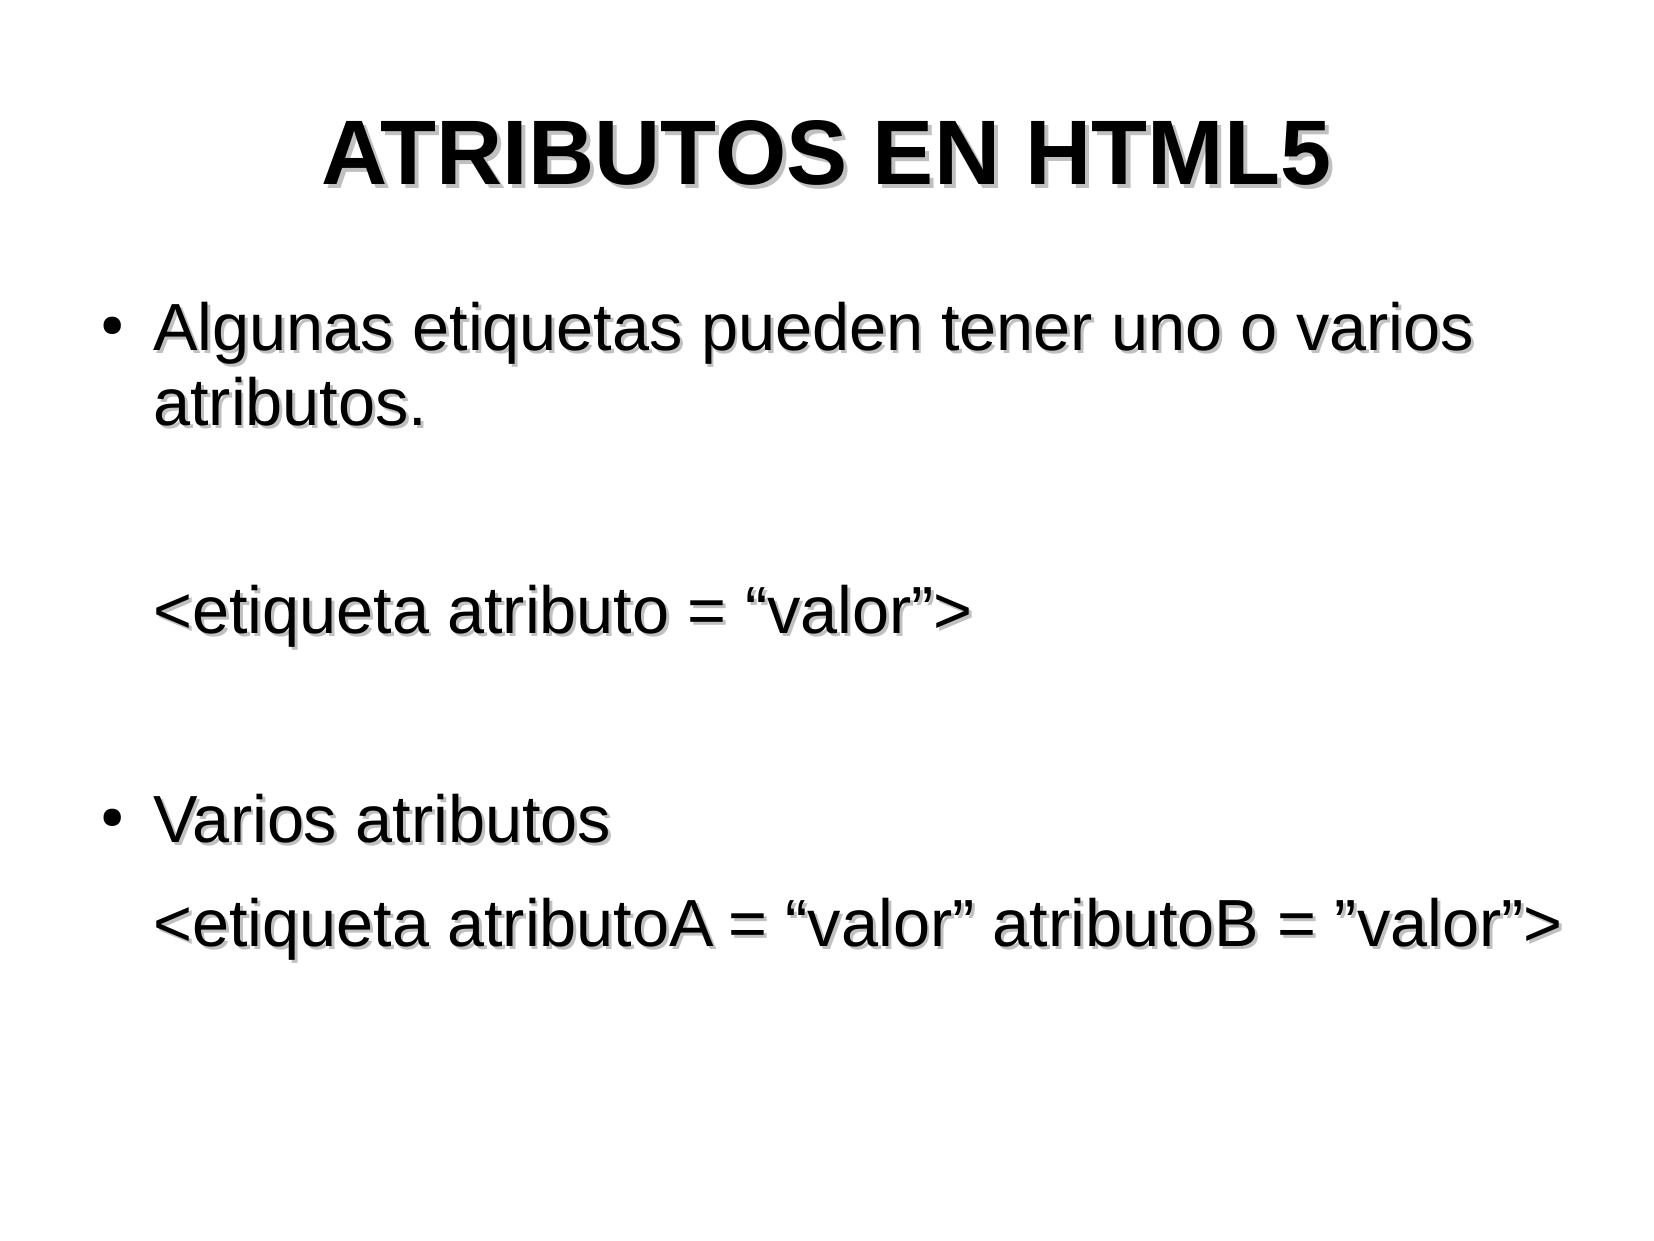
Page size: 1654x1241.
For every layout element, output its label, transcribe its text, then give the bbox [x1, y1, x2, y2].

list Algunas etiquetas pueden tener uno o varios atributos. <etiqueta atributo = “valor”> Varios atributos <etiqueta atributoA = “valor” atributoB = ”valor”> [82, 290, 1571, 1010]
title ATRIBUTOS EN HTML5 [82, 49, 1571, 257]
